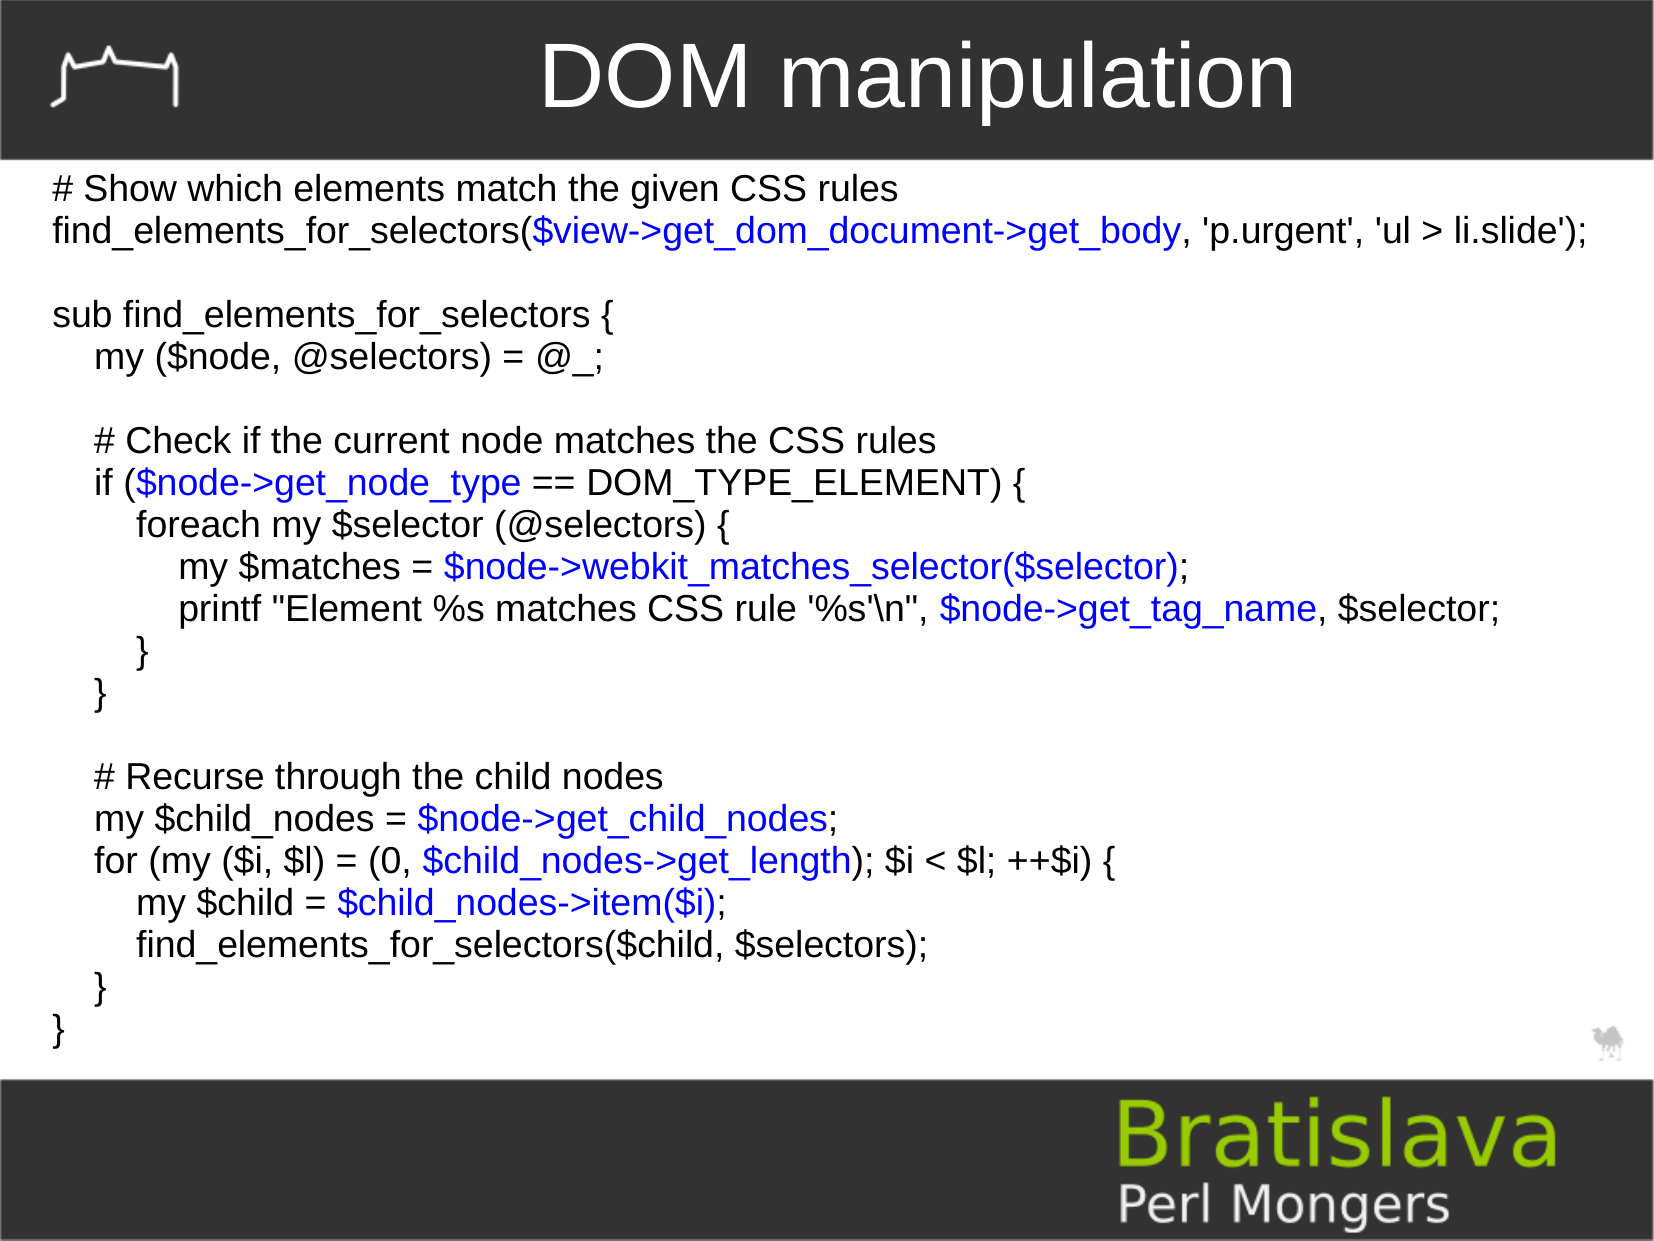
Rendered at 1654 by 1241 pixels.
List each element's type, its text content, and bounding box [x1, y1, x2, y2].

picture [0, 0, 1654, 1241]
title DOM manipulation [193, 24, 1645, 128]
text_box # Show which elements match the given CSS rules find_elements_for_selectors($view->get_dom_document->get_body, 'p.urgent', 'ul > li.slide'); sub find_elements_for_selectors { my ($node, @selectors) = @_; # Check if the current node matches the CSS rules if ($node->get_node_type == DOM_TYPE_ELEMENT) { foreach my $selector (@selectors) { my $matches = $node->webkit_matches_selector($selector); printf "Element %s matches CSS rule '%s'\n", $node->get_tag_name, $selector; } } # Recurse through the child nodes my $child_nodes = $node->get_child_nodes; for (my ($i, $l) = (0, $child_nodes->get_length); $i < $l; ++$i) { my $child = $child_nodes->item($i); find_elements_for_selectors($child, $selectors); } } [37, 160, 1651, 1225]
